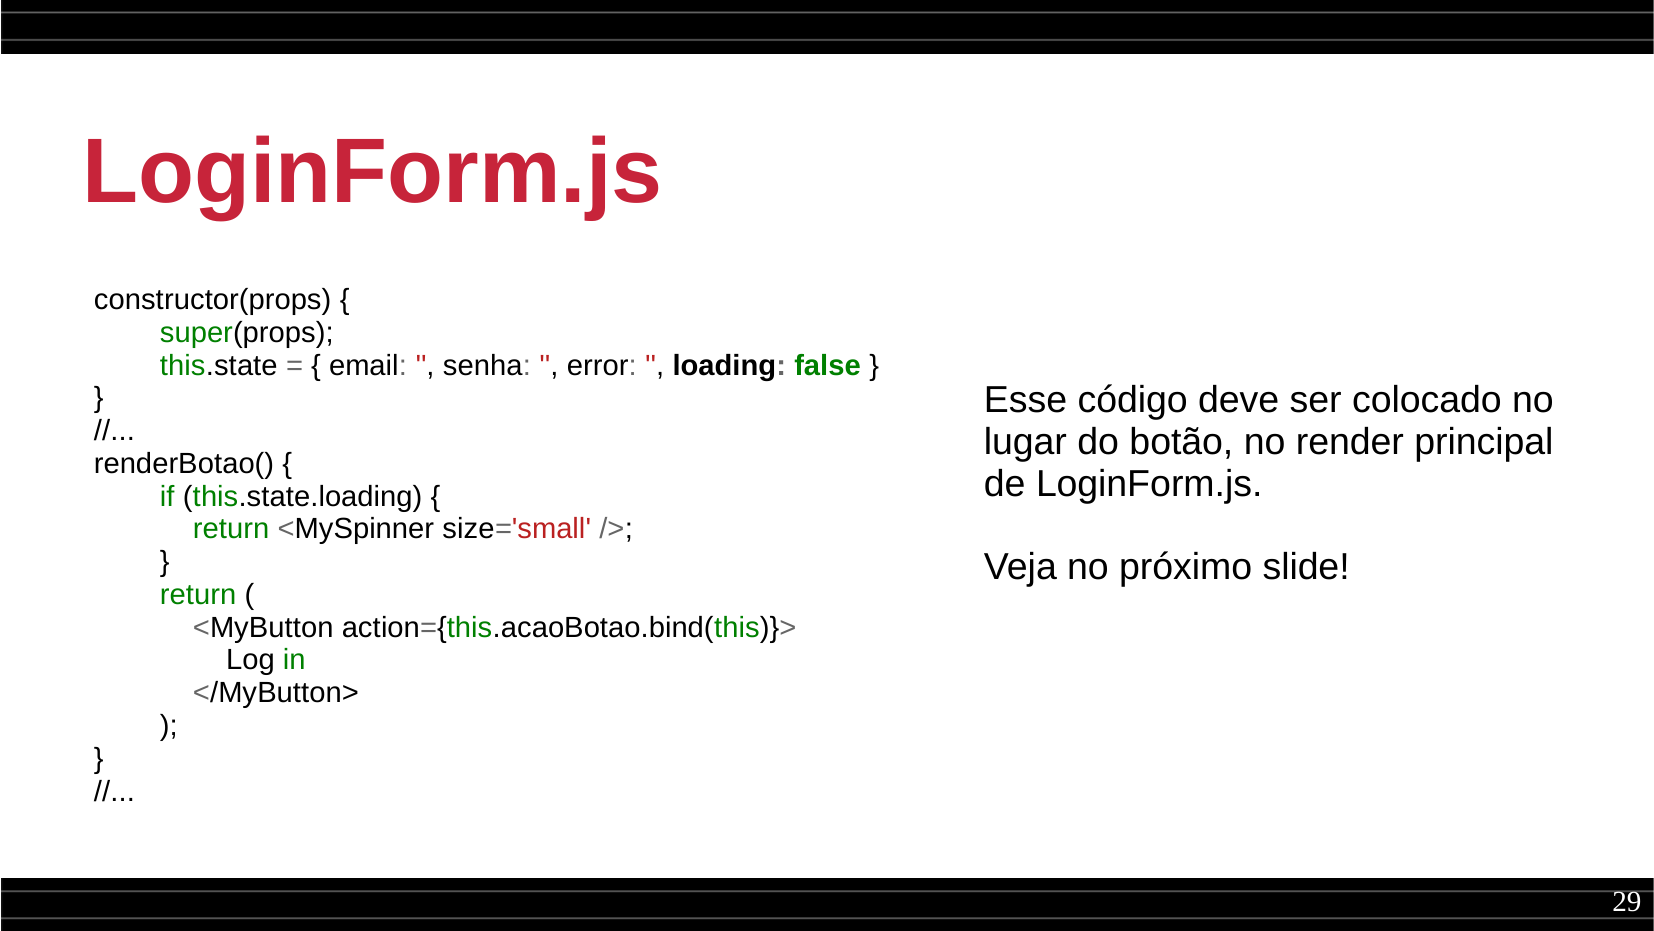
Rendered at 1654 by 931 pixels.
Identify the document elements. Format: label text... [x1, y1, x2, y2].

picture [1, 878, 1654, 931]
text_box constructor(props) { super(props); this.state = { email: '', senha: '', error: '', loading: false } } //... renderBotao() { if (this.state.loading) { return <MySpinner size='small' />; } return ( <MyButton action={this.acaoBotao.bind(this)}> Log in </MyButton> ); } //... [79, 275, 1288, 815]
text_box Esse código deve ser colocado no lugar do botão, no render principal de LoginForm.js. Veja no próximo slide! [969, 370, 1569, 596]
title LoginForm.js [82, 92, 1571, 249]
picture [1, 0, 1654, 54]
